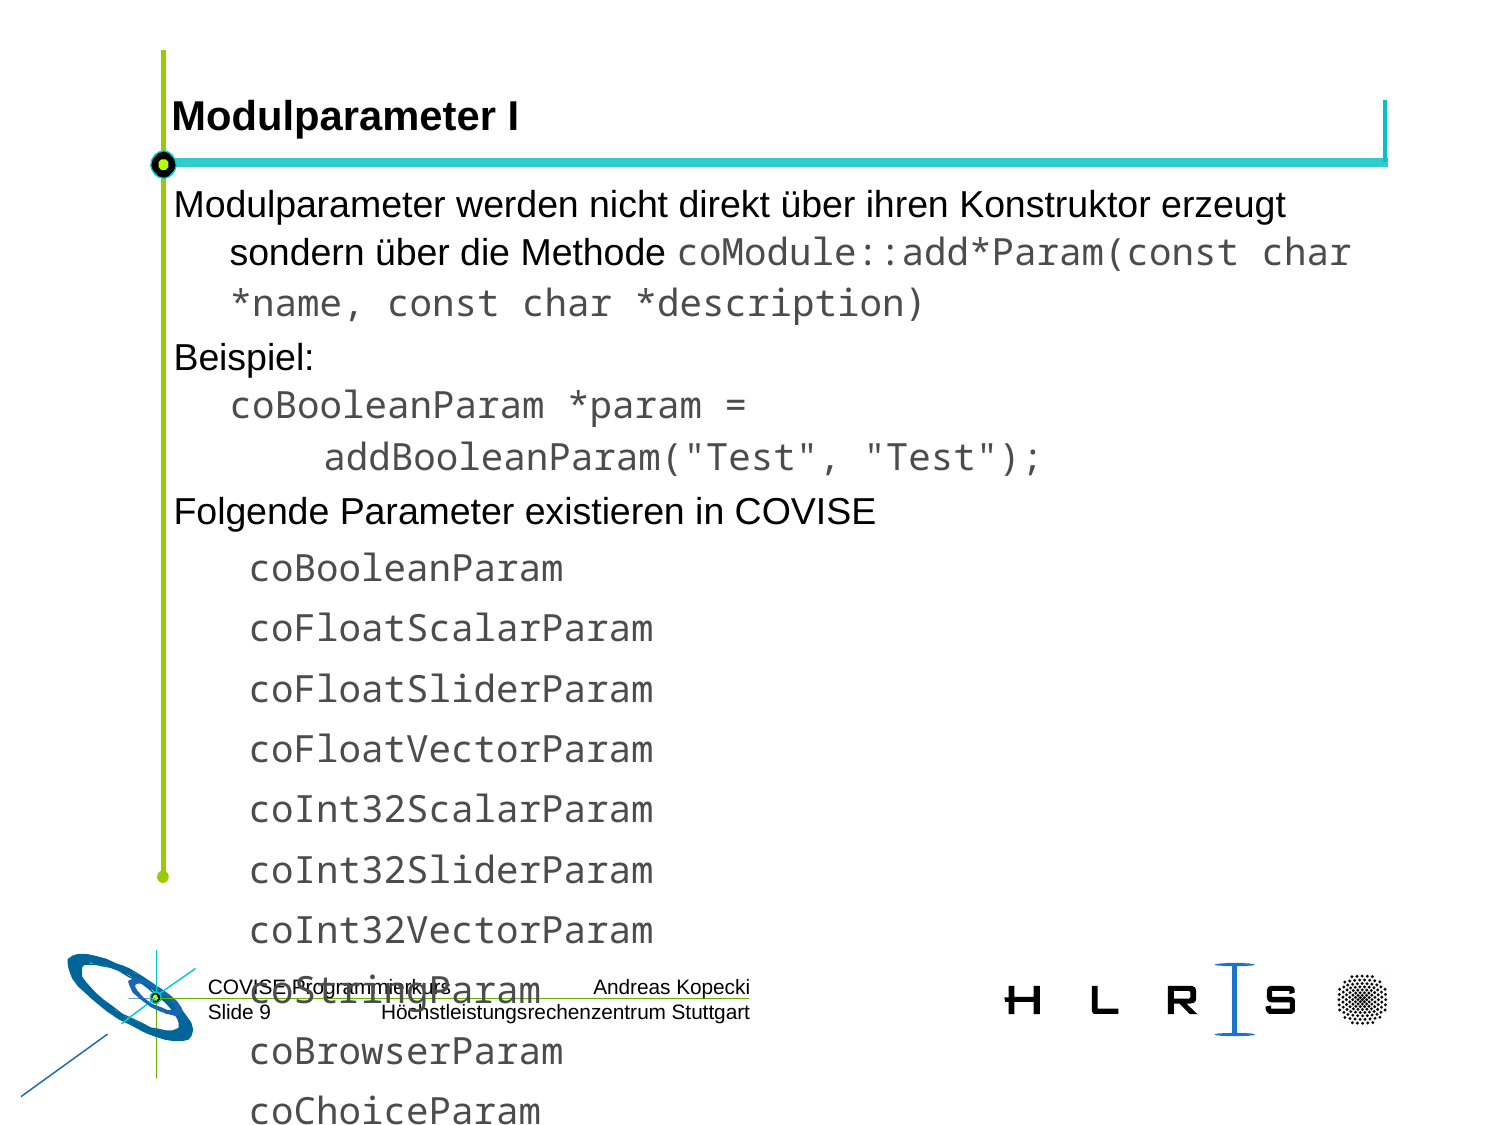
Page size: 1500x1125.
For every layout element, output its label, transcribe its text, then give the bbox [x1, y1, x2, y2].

title Modulparameter I [171, 83, 1386, 149]
list Modulparameter werden nicht direkt über ihren Konstruktor erzeugt sondern über die Methode coModule::add*Param(const char *name, const char *description) Beispiel: coBooleanParam *param = addBooleanParam("Test", "Test"); Folgende Parameter existieren in COVISE coBooleanParam coFloatScalarParam coFloatSliderParam coFloatVectorParam coInt32ScalarParam coInt32SliderParam coInt32VectorParam coStringParam coBrowserParam coChoiceParam [173, 183, 1388, 1082]
